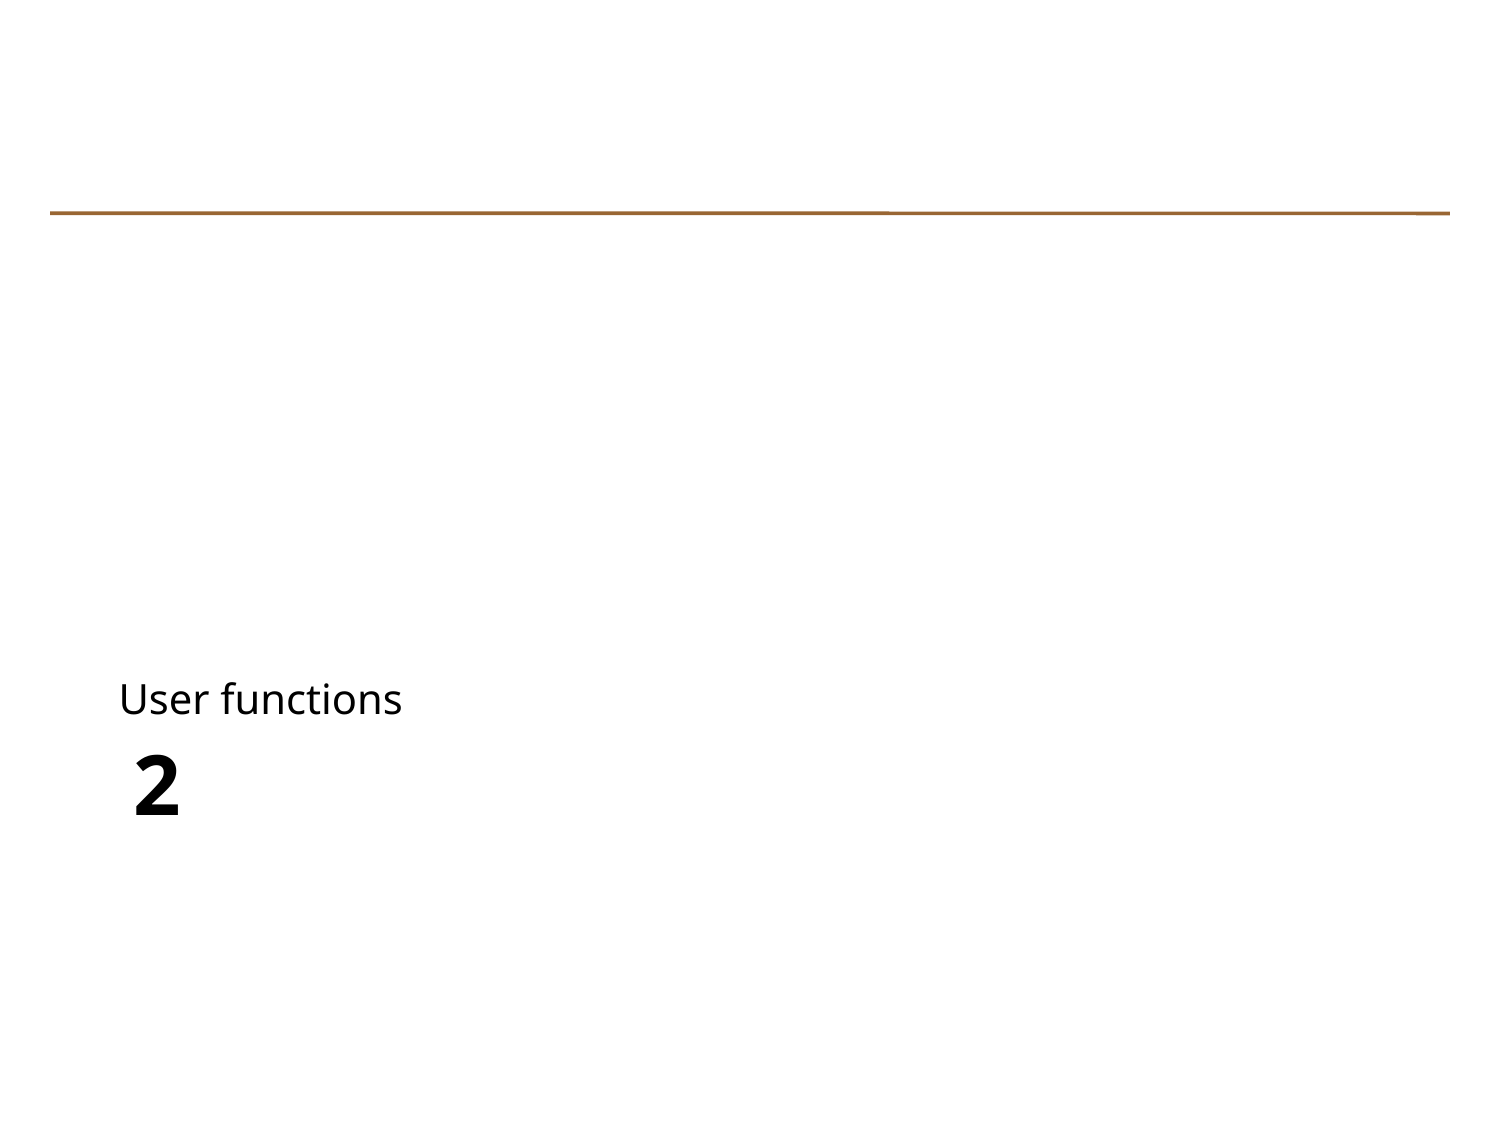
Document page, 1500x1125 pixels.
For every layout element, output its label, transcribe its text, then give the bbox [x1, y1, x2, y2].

text_box 2 [118, 723, 1394, 947]
text_box User functions [118, 476, 1394, 723]
